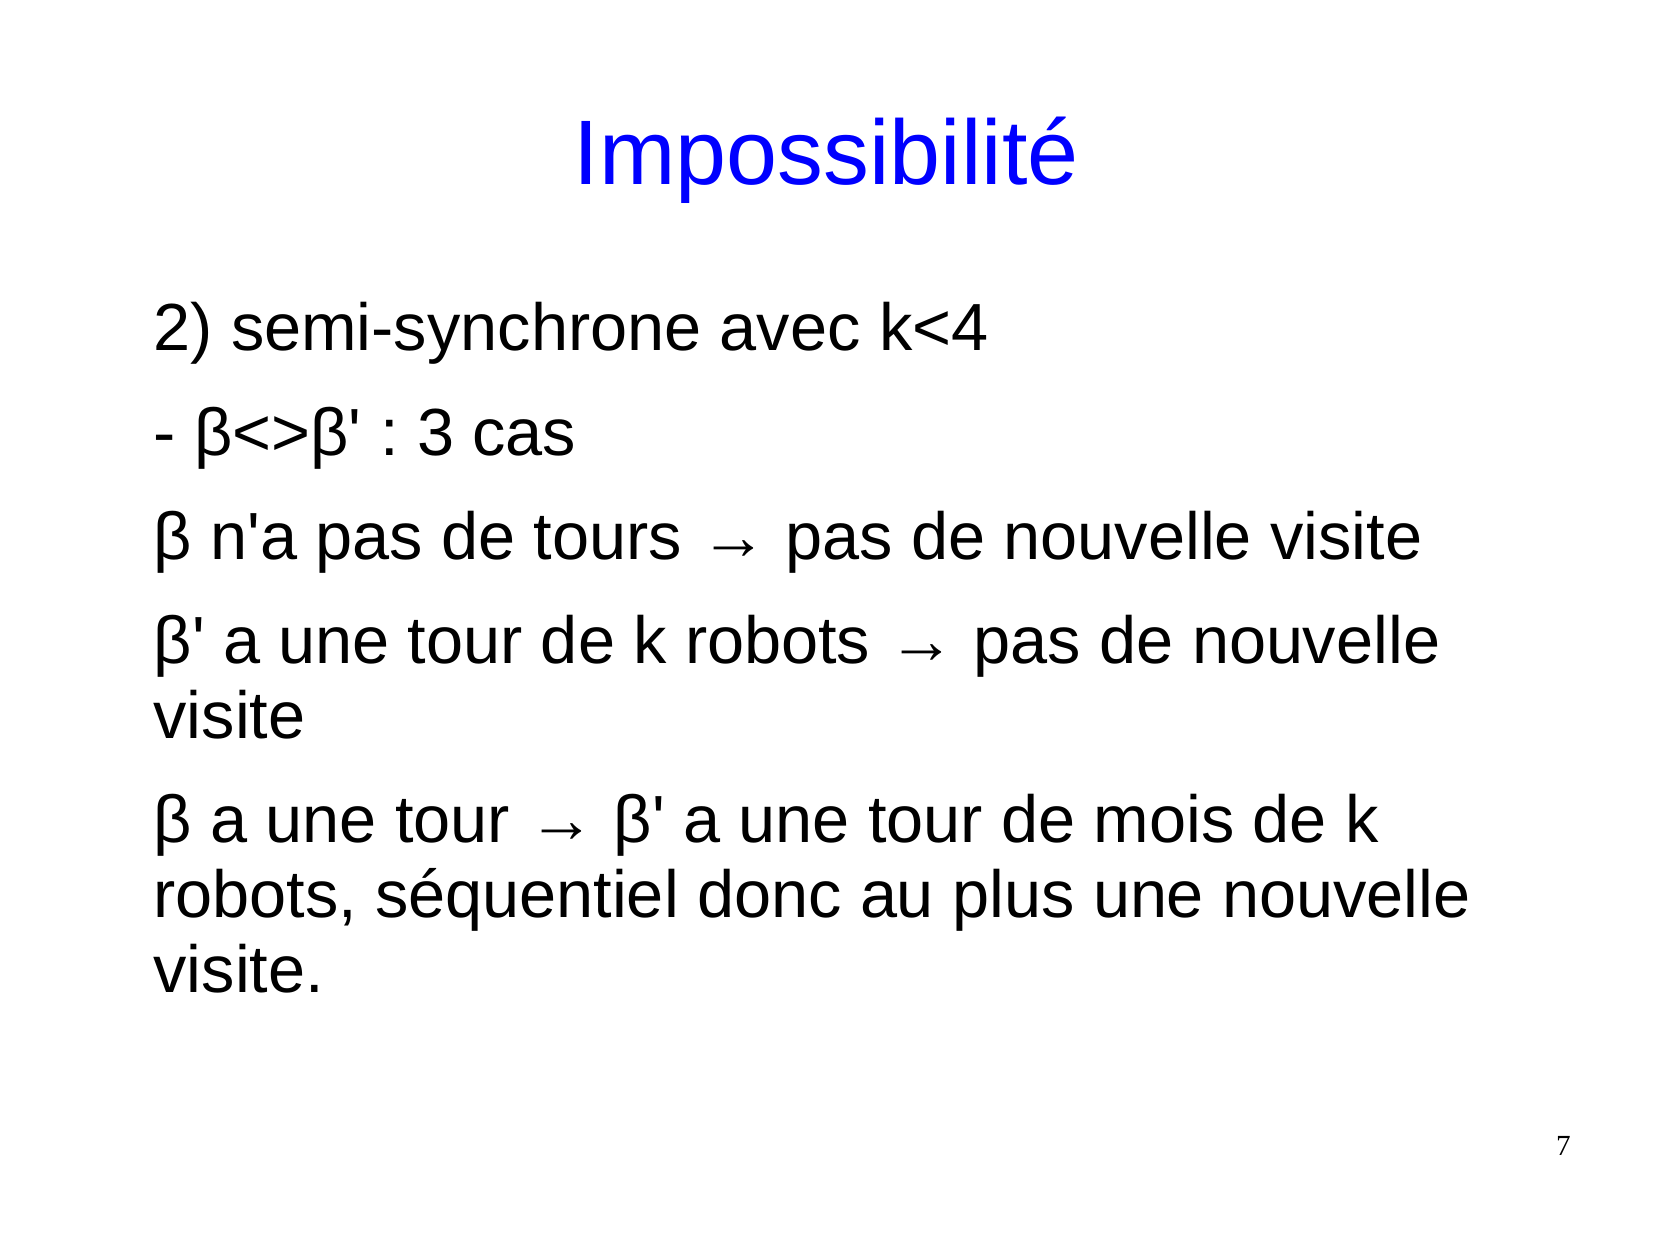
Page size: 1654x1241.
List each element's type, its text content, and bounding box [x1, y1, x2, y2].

title Impossibilité [82, 49, 1571, 257]
list 2) semi-synchrone avec k<4 - β<>β' : 3 cas β n'a pas de tours → pas de nouvelle visite β' a une tour de k robots → pas de nouvelle visite β a une tour → β' a une tour de mois de k robots, séquentiel donc au plus une nouvelle visite. [82, 290, 1538, 1010]
